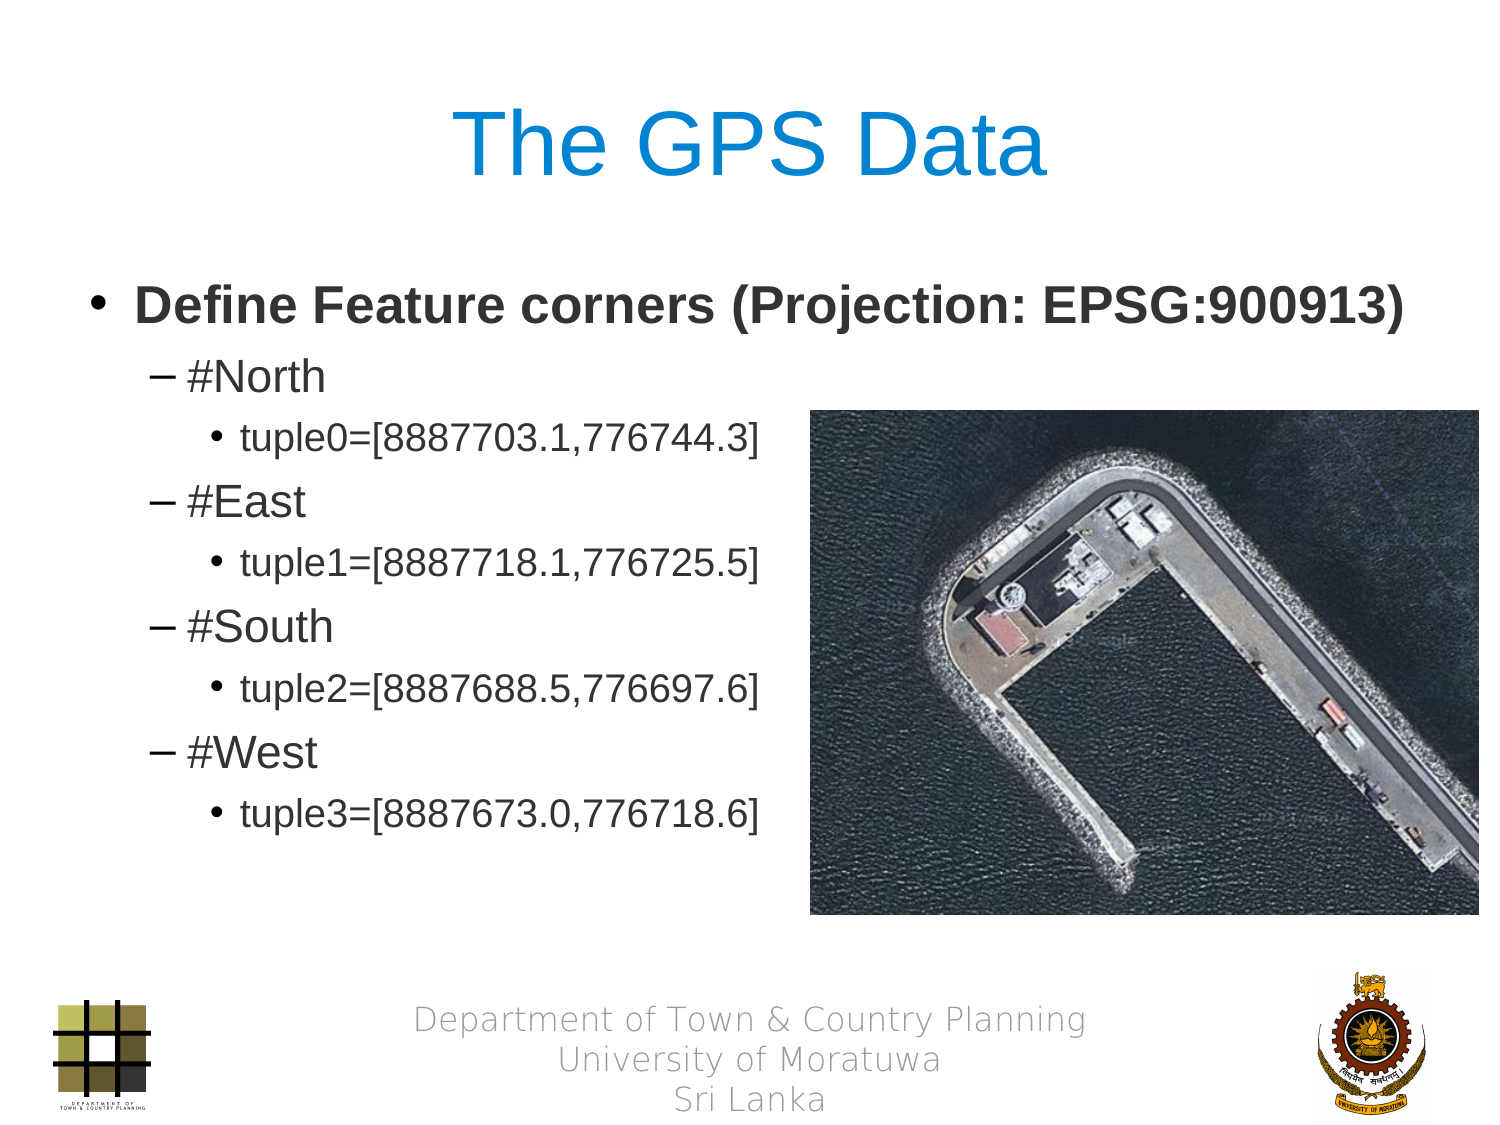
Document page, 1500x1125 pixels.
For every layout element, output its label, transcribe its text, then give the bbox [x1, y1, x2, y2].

picture [53, 1000, 151, 1110]
title The GPS Data [75, 45, 1426, 233]
picture [1312, 966, 1435, 1125]
list Define Feature corners (Projection: EPSG:900913) #North tuple0=[8887703.1,776744.3] #East tuple1=[8887718.1,776725.5] #South tuple2=[8887688.5,776697.6] #West tuple3=[8887673.0,776718.6] [75, 262, 1426, 916]
picture [810, 410, 1479, 916]
